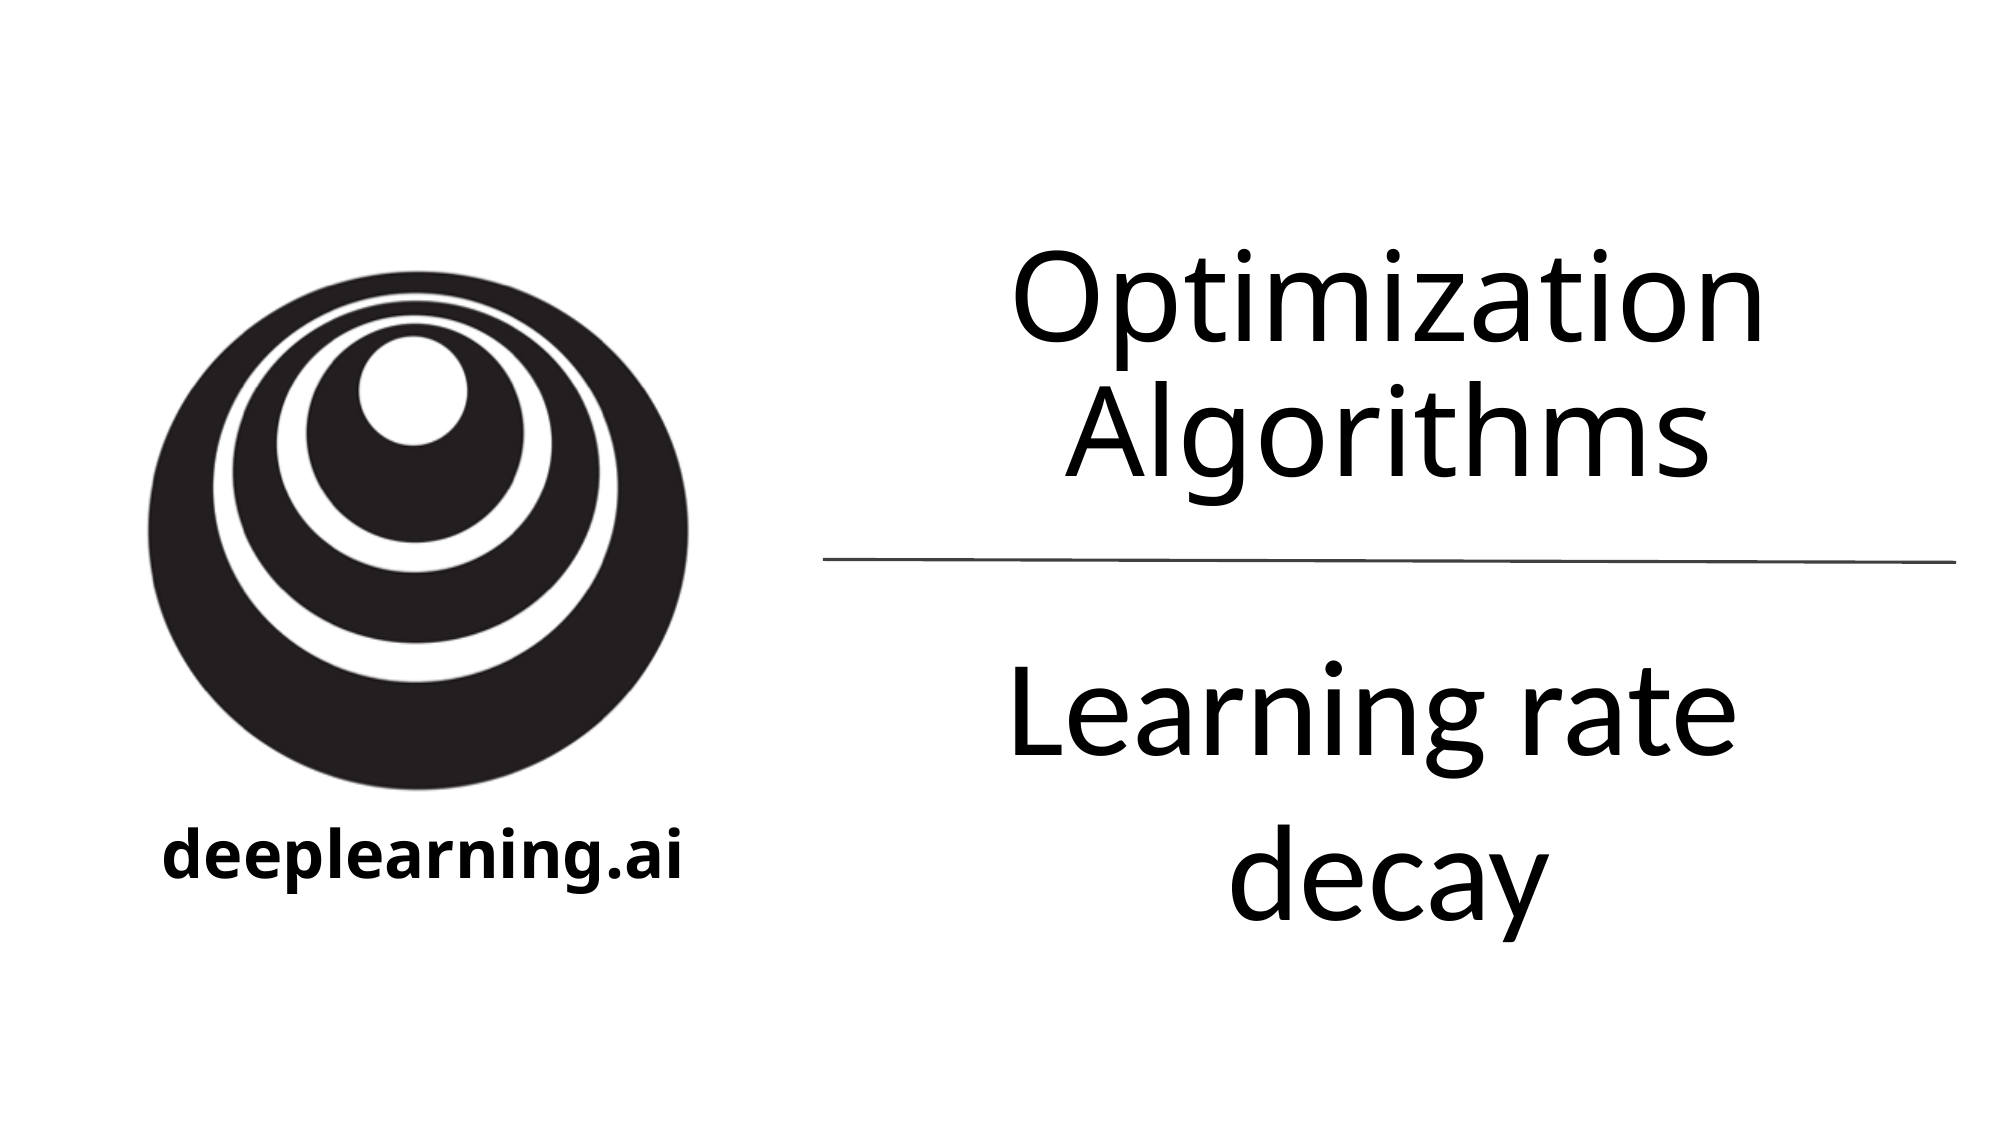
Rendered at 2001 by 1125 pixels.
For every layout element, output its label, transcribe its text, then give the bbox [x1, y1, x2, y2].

title Optimization Algorithms [929, 194, 1850, 512]
picture [108, 234, 739, 768]
text_box Learning rate decay [793, 610, 1986, 956]
text_box deeplearning.ai [56, 768, 790, 901]
